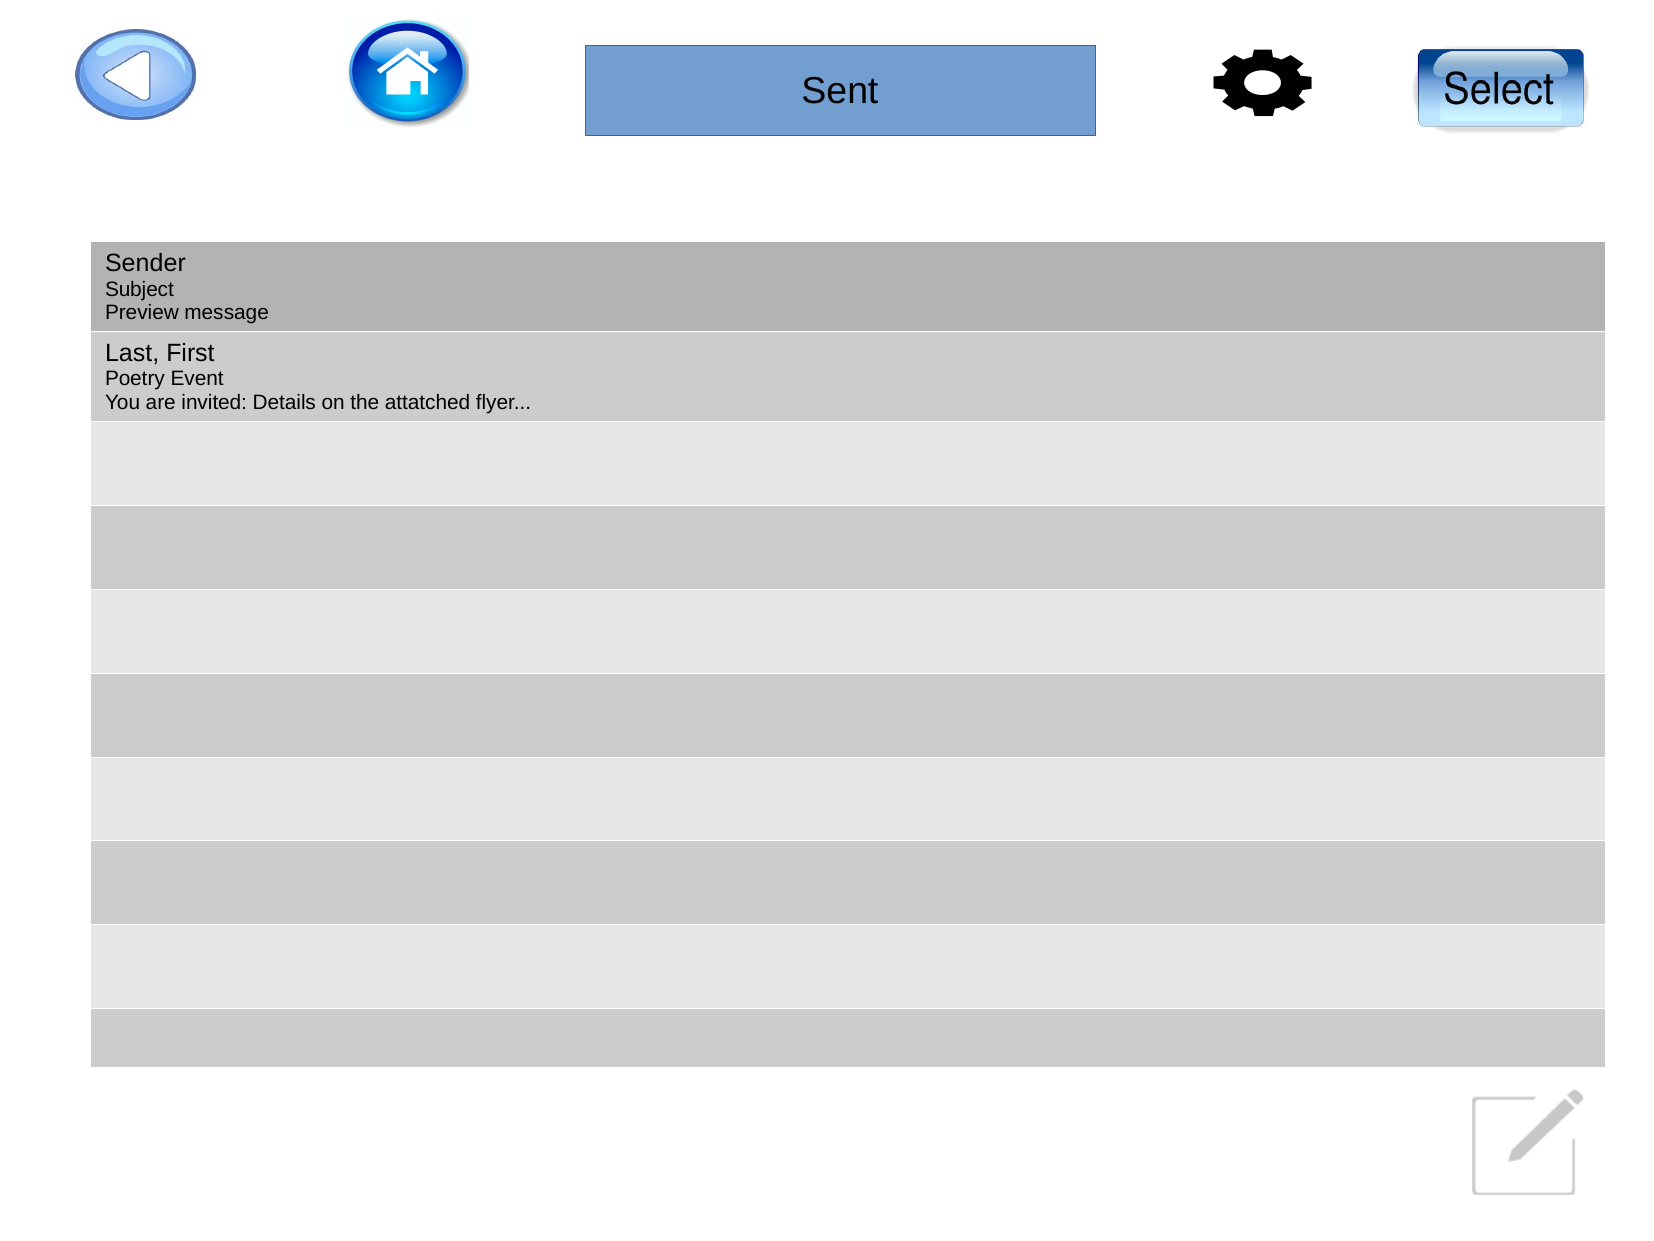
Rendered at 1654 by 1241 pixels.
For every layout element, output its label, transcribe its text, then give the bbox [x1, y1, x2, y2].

table_cell [91, 841, 1605, 924]
text_box Sent [585, 45, 1096, 136]
table_cell [91, 590, 1605, 673]
table_cell [91, 674, 1605, 757]
table_header Sender Subject Preview message [91, 242, 1605, 331]
table_cell [91, 506, 1605, 589]
picture [1410, 44, 1591, 136]
table_cell [91, 925, 1605, 1008]
picture [1425, 1079, 1636, 1201]
picture [75, 29, 196, 121]
table_cell [91, 1009, 1605, 1067]
table_cell [91, 422, 1605, 505]
table_cell [91, 758, 1605, 840]
picture [345, 14, 469, 128]
table_cell Last, First Poetry Event You are invited: Details on the attatched flyer... [91, 332, 1605, 421]
picture [1189, 29, 1336, 128]
